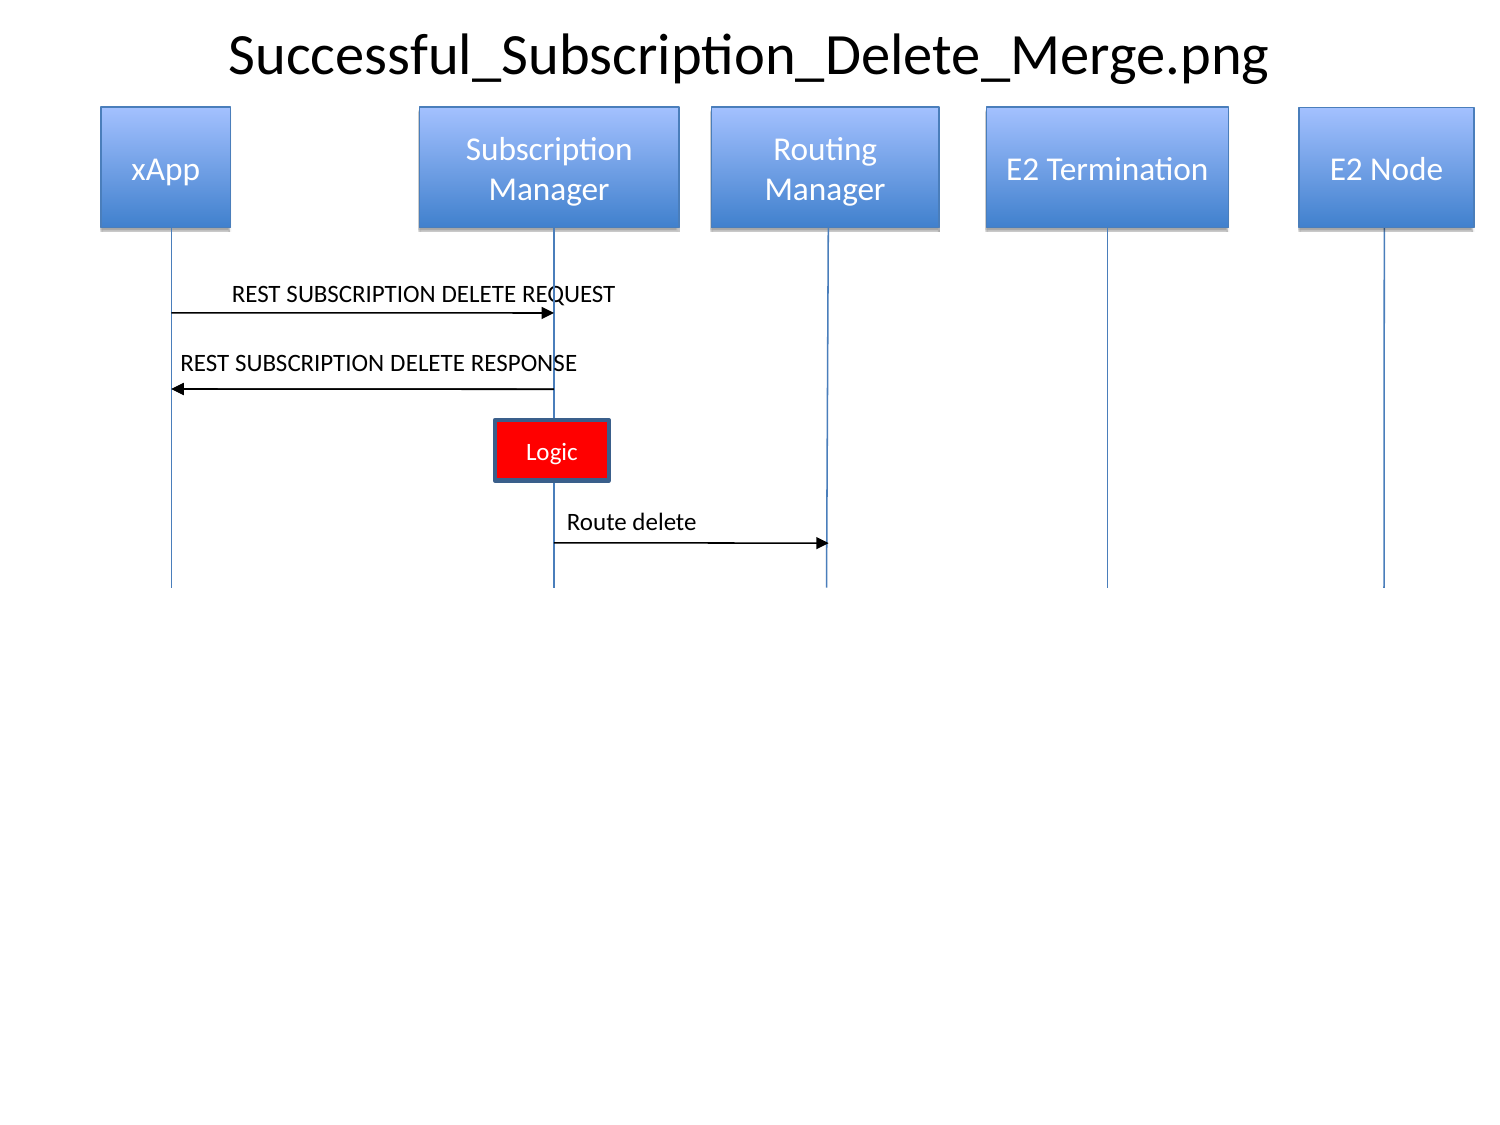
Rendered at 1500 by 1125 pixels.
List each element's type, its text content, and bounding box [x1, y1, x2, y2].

text_box Subscription Manager [419, 107, 680, 228]
text_box Routing Manager [711, 107, 939, 228]
text_box REST SUBSCRIPTION DELETE RESPONSE [165, 338, 709, 384]
text_box xApp [101, 107, 231, 228]
title Successful_Subscription_Delete_Merge.png [75, 7, 1425, 95]
text_box E2 Node [1299, 107, 1474, 228]
text_box REST SUBSCRIPTION DELETE REQUEST [217, 269, 553, 312]
text_box E2 Termination [986, 107, 1229, 228]
text_box Logic [494, 420, 609, 481]
text_box Route delete [552, 498, 774, 544]
text_box REST SUBSCRIPTION DELETE REQUEST [555, 269, 632, 315]
